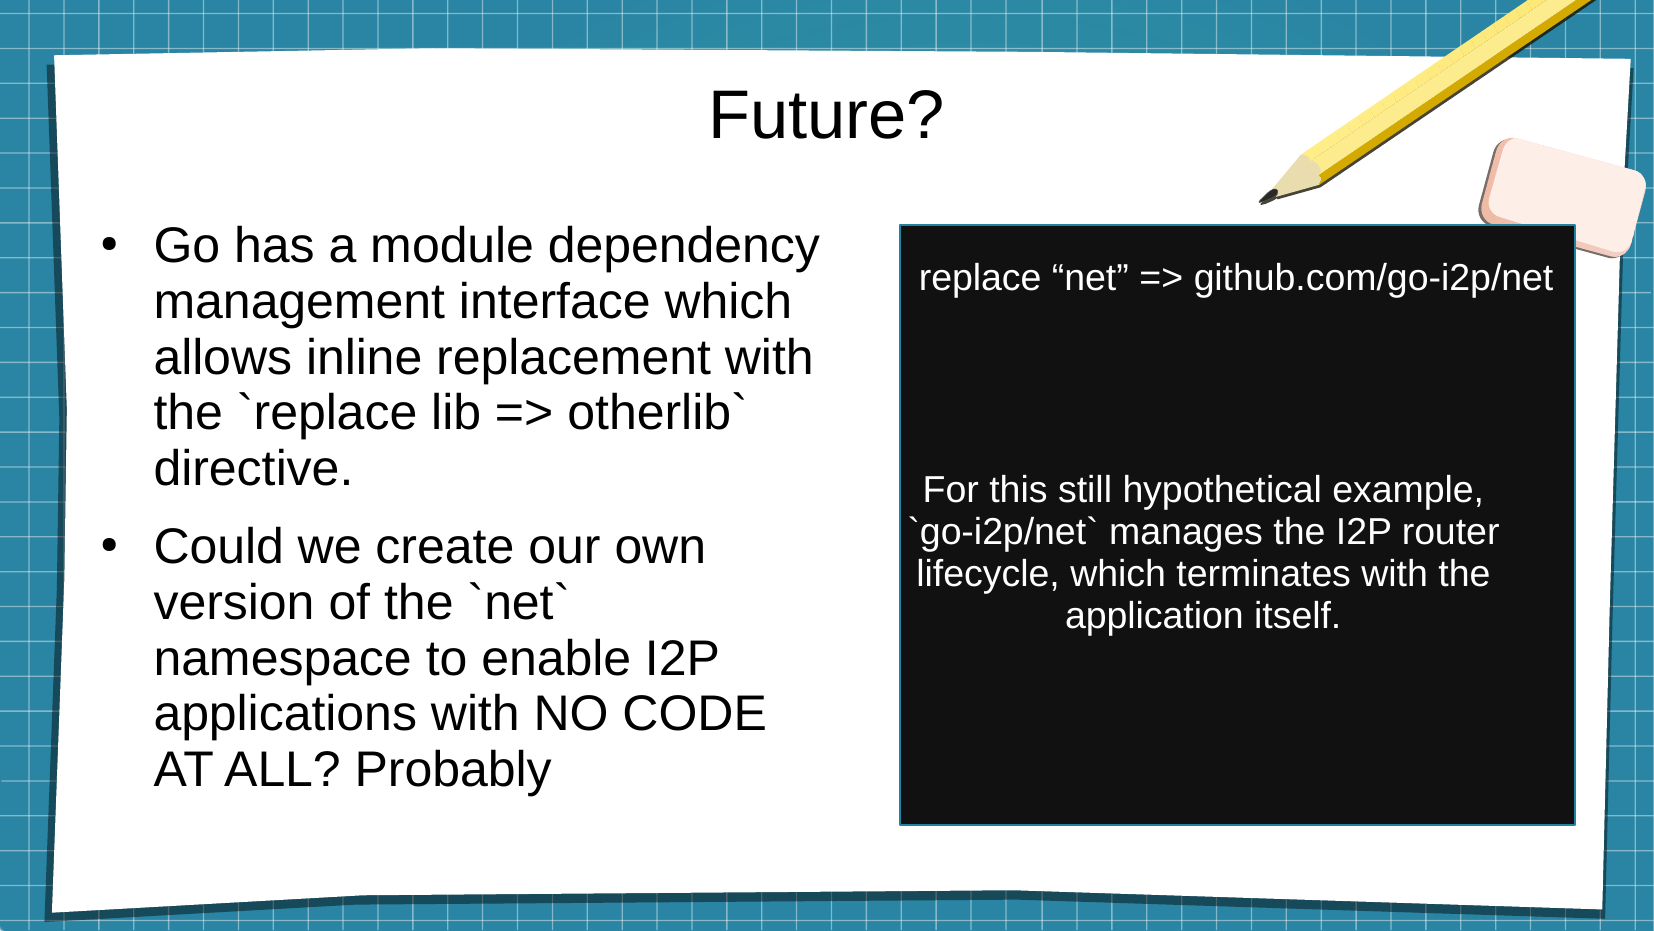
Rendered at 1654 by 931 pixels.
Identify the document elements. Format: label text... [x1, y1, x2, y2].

text_box [900, 225, 1576, 826]
list Go has a module dependency management interface which allows inline replacement with the `replace lib => otherlib` directive. Could we create our own version of the `net` namespace to enable I2P applications with NO CODE AT ALL? Probably [82, 217, 826, 863]
title Future? [82, 37, 1571, 193]
text_box replace “net” => github.com/go-i2p/net [904, 248, 1574, 306]
text_box For this still hypothetical example, `go-i2p/net` manages the I2P router lifecycle, which terminates with the application itself. [868, 461, 1539, 518]
text_box [1374, 521, 1386, 531]
